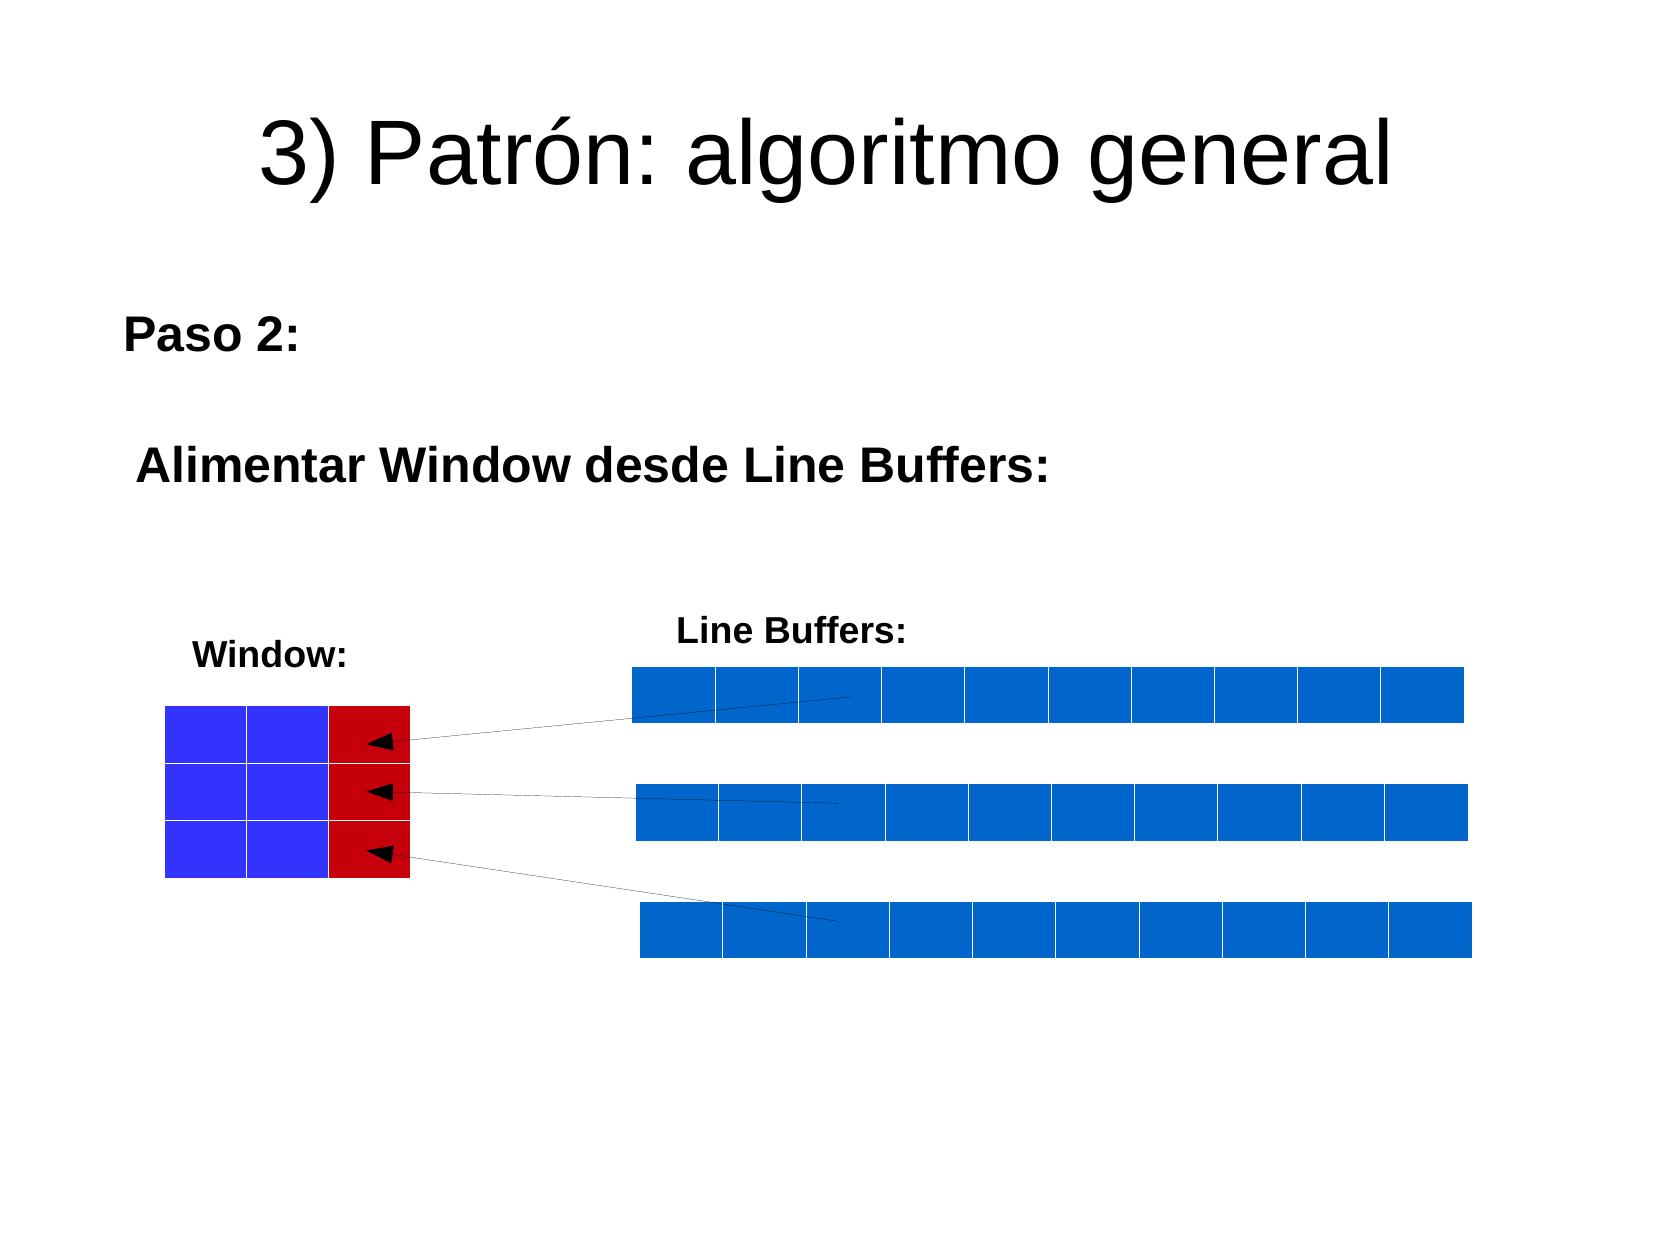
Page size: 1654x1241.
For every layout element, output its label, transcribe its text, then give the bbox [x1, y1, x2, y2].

table_header [799, 667, 881, 723]
table_header [1135, 784, 1217, 841]
table_header [636, 799, 718, 841]
table_header [969, 784, 1051, 841]
table_header [632, 711, 715, 723]
text_box Paso 2: [108, 298, 526, 370]
table_header [1385, 784, 1468, 841]
table_header [1049, 667, 1131, 723]
text_box Alimentar Window desde Line Buffers: [120, 429, 1467, 501]
table_header [716, 667, 798, 709]
text_box Window: [177, 626, 364, 683]
table_header [973, 902, 1055, 958]
table_header [1056, 902, 1139, 958]
table_header [882, 667, 964, 723]
table_header [723, 905, 806, 958]
text_box Line Buffers: [661, 602, 923, 660]
table_header [719, 784, 801, 802]
table_cell [247, 764, 328, 820]
table_header [886, 784, 968, 841]
table_header [1223, 902, 1305, 958]
table_header [807, 902, 889, 958]
table_header [329, 706, 410, 763]
table_header [165, 706, 246, 763]
table_header [1302, 784, 1384, 841]
table_header [719, 801, 801, 841]
table_header [1306, 902, 1388, 958]
table_cell [165, 764, 246, 820]
table_header [1381, 667, 1464, 723]
table_header [636, 784, 718, 800]
table_header [1215, 667, 1297, 723]
table_header [890, 902, 972, 958]
table_cell [165, 821, 246, 878]
table_header [640, 902, 722, 958]
table_header [1298, 667, 1380, 723]
table_header [1218, 784, 1301, 841]
table_header [632, 667, 715, 718]
table_cell [329, 764, 410, 820]
table_cell [247, 821, 328, 878]
table_header [802, 784, 885, 841]
table_header [1132, 667, 1214, 723]
table_header [1052, 784, 1134, 841]
table_header [1140, 902, 1222, 958]
table_header [247, 706, 328, 763]
table_header [723, 902, 806, 916]
table_header [716, 703, 798, 723]
table_header [1389, 902, 1472, 958]
title 3) Patrón: algoritmo general [82, 49, 1571, 257]
table_cell [329, 821, 410, 878]
table_header [965, 667, 1048, 723]
